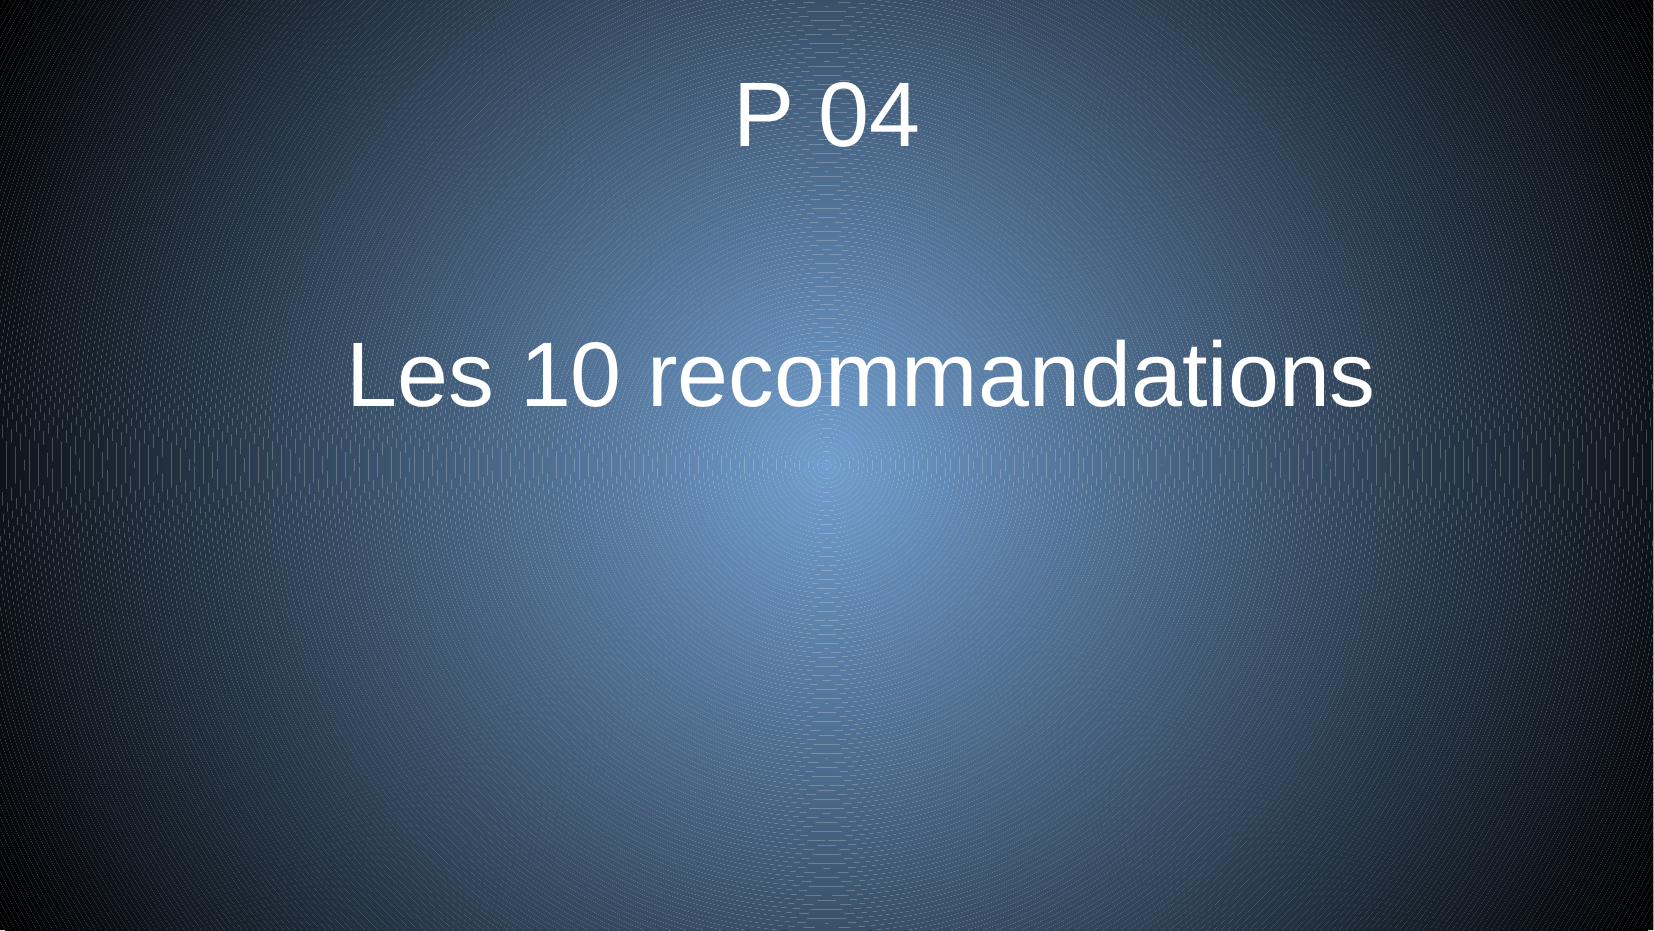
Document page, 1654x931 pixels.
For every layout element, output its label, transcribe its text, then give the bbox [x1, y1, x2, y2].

list Les 10 recommandations [82, 217, 1571, 758]
title P 04 [82, 37, 1571, 193]
